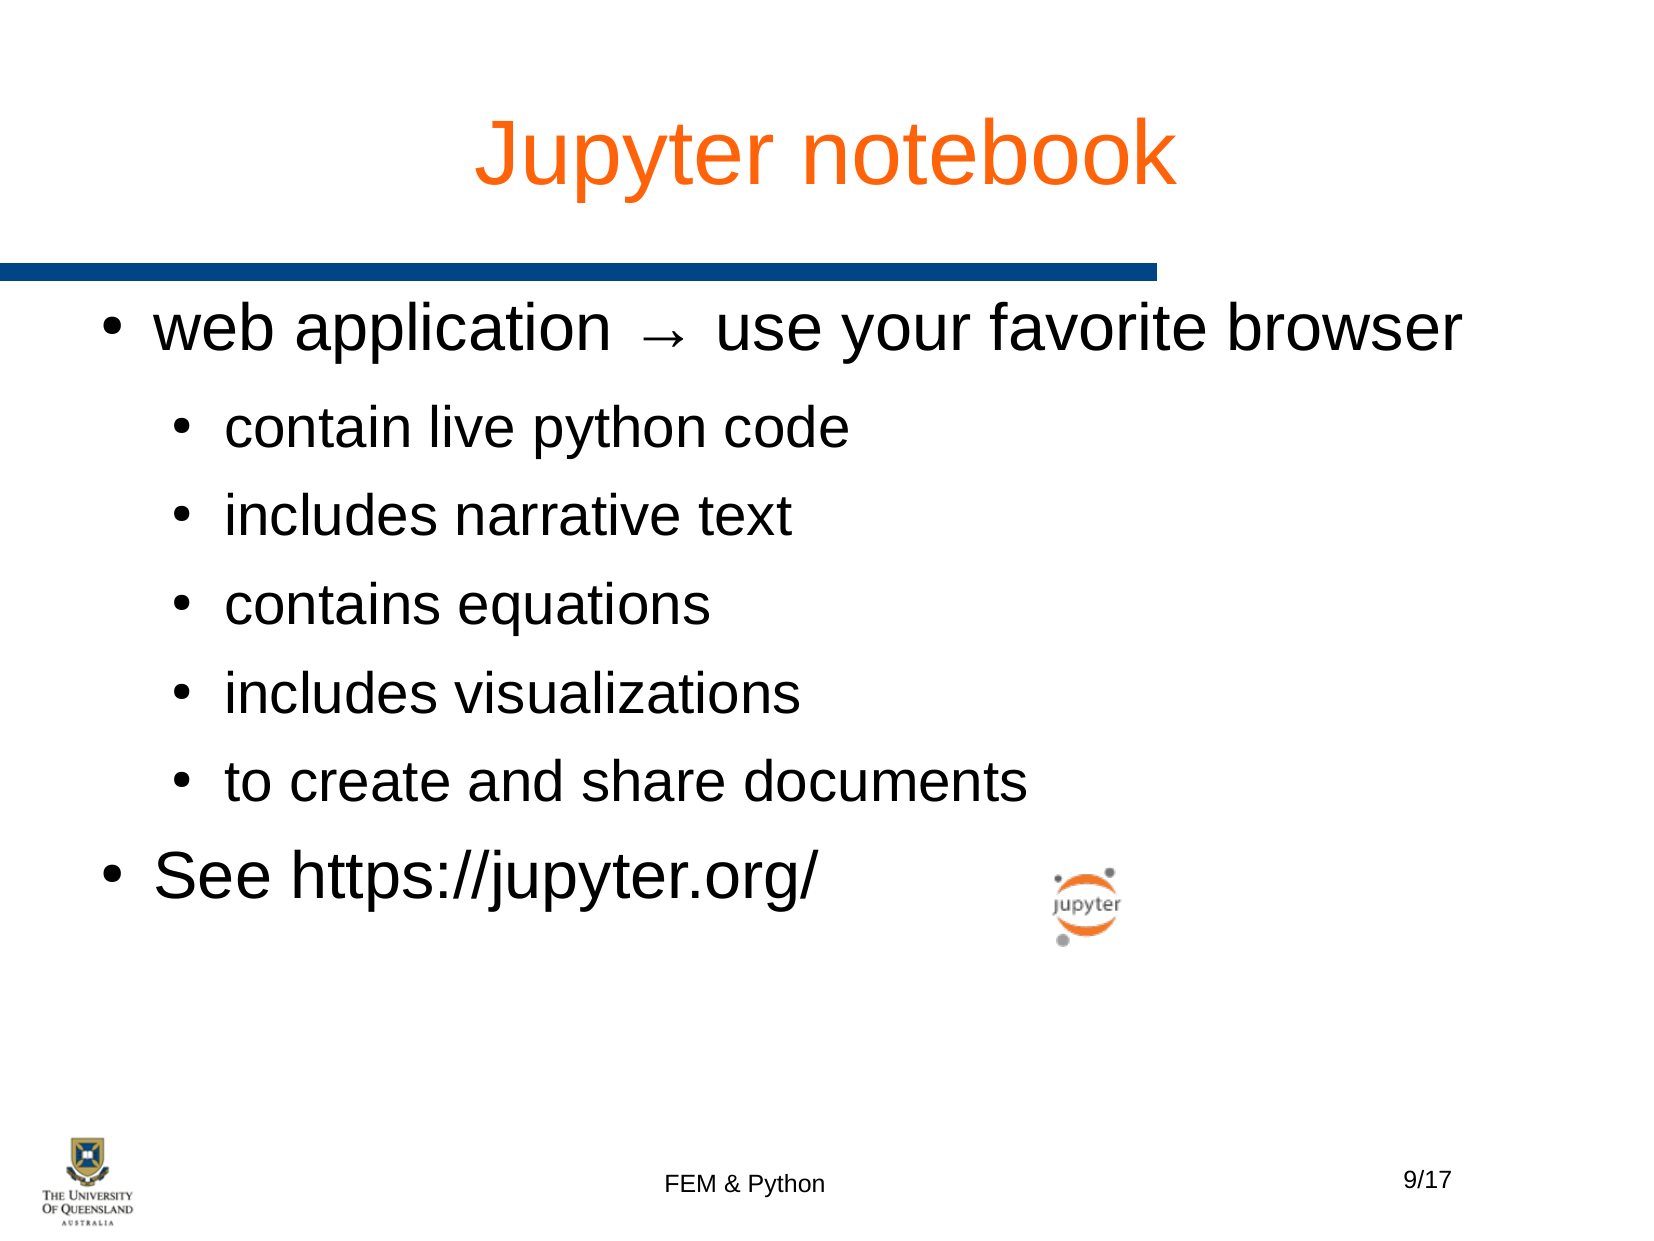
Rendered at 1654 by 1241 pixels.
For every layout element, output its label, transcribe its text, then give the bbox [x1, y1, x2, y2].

list web application → use your favorite browser contain live python code includes narrative text contains equations includes visualizations to create and share documents See https://jupyter.org/ [82, 290, 1571, 1010]
picture [35, 1133, 142, 1235]
picture [1052, 867, 1122, 947]
title Jupyter notebook [82, 49, 1571, 257]
